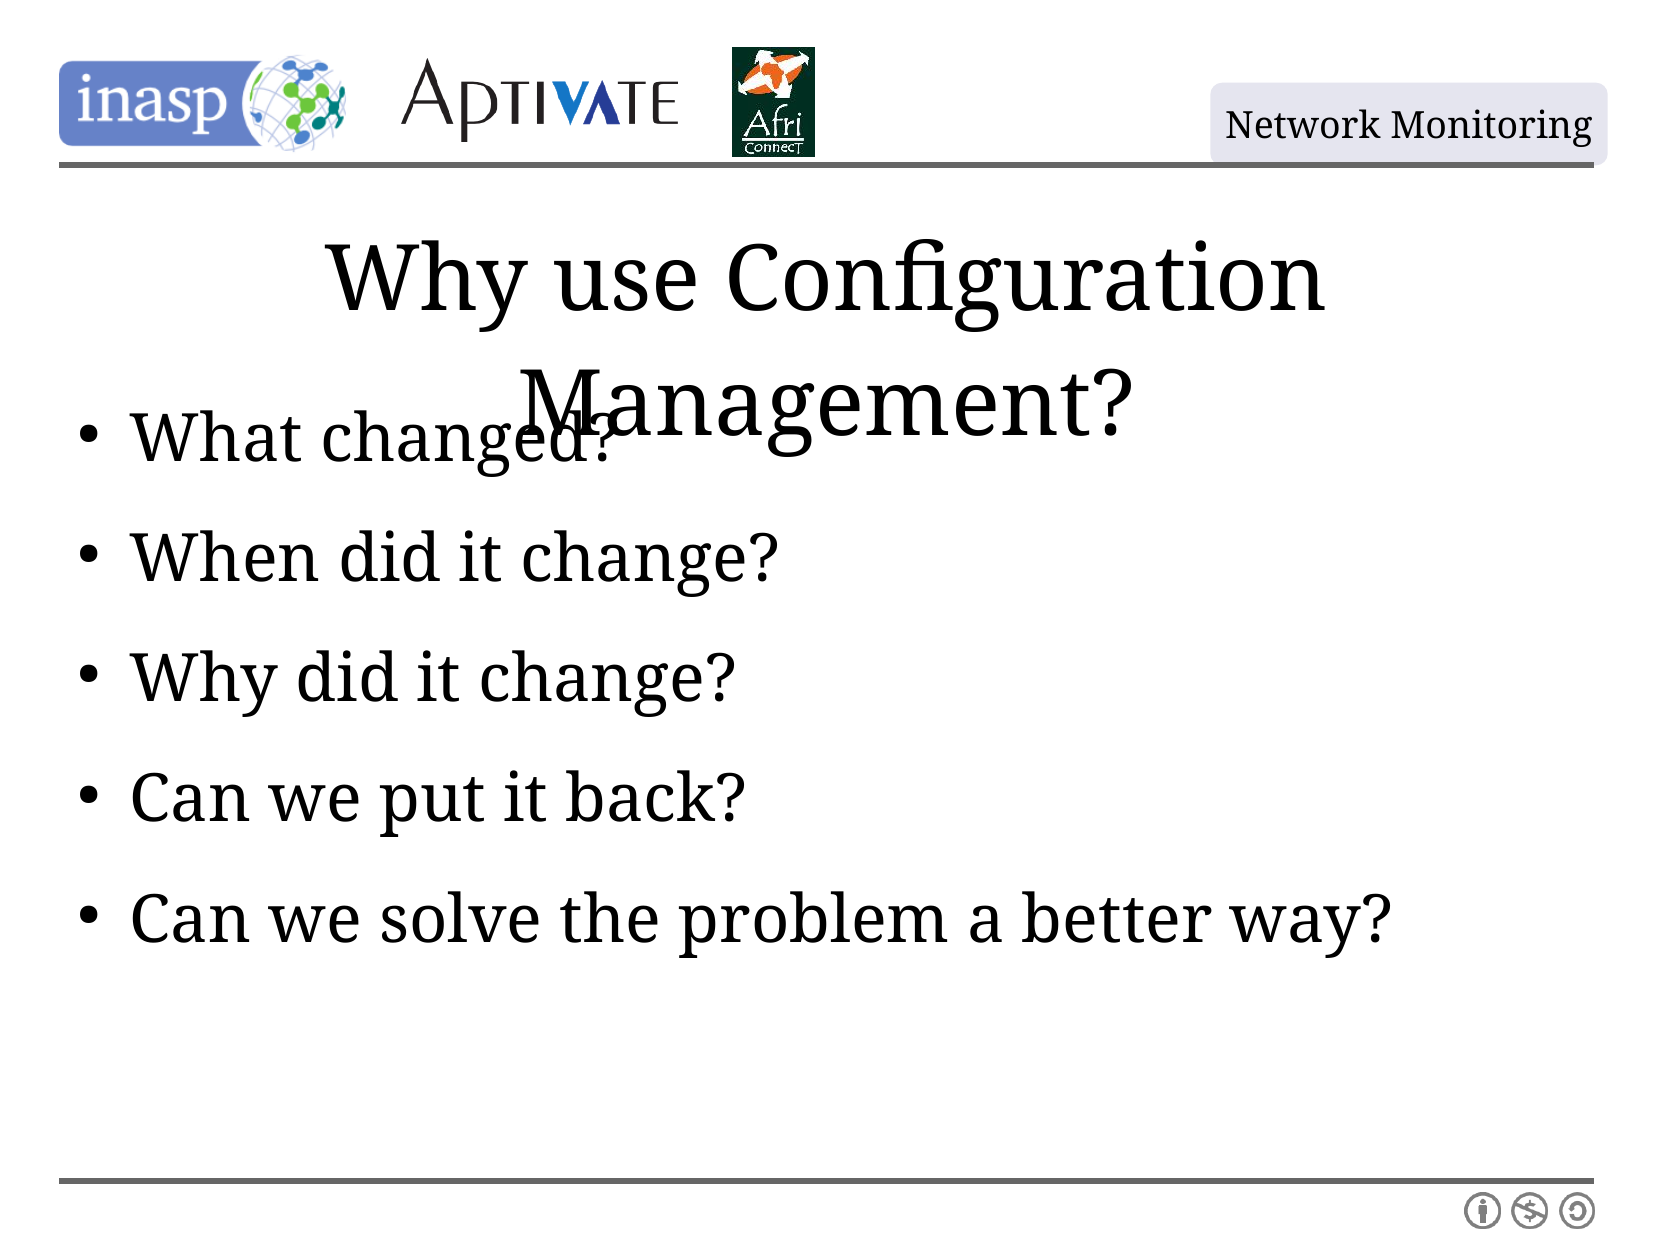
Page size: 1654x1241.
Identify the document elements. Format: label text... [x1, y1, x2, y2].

picture [732, 47, 815, 157]
title Why use Configuration Management? [59, 212, 1595, 343]
picture [401, 58, 678, 142]
picture [59, 47, 355, 160]
picture [1559, 1192, 1595, 1229]
picture [1464, 1192, 1501, 1229]
list What changed? When did it change? Why did it change? Can we put it back? Can we solve the problem a better way? [59, 389, 1595, 1109]
picture [1511, 1192, 1548, 1229]
